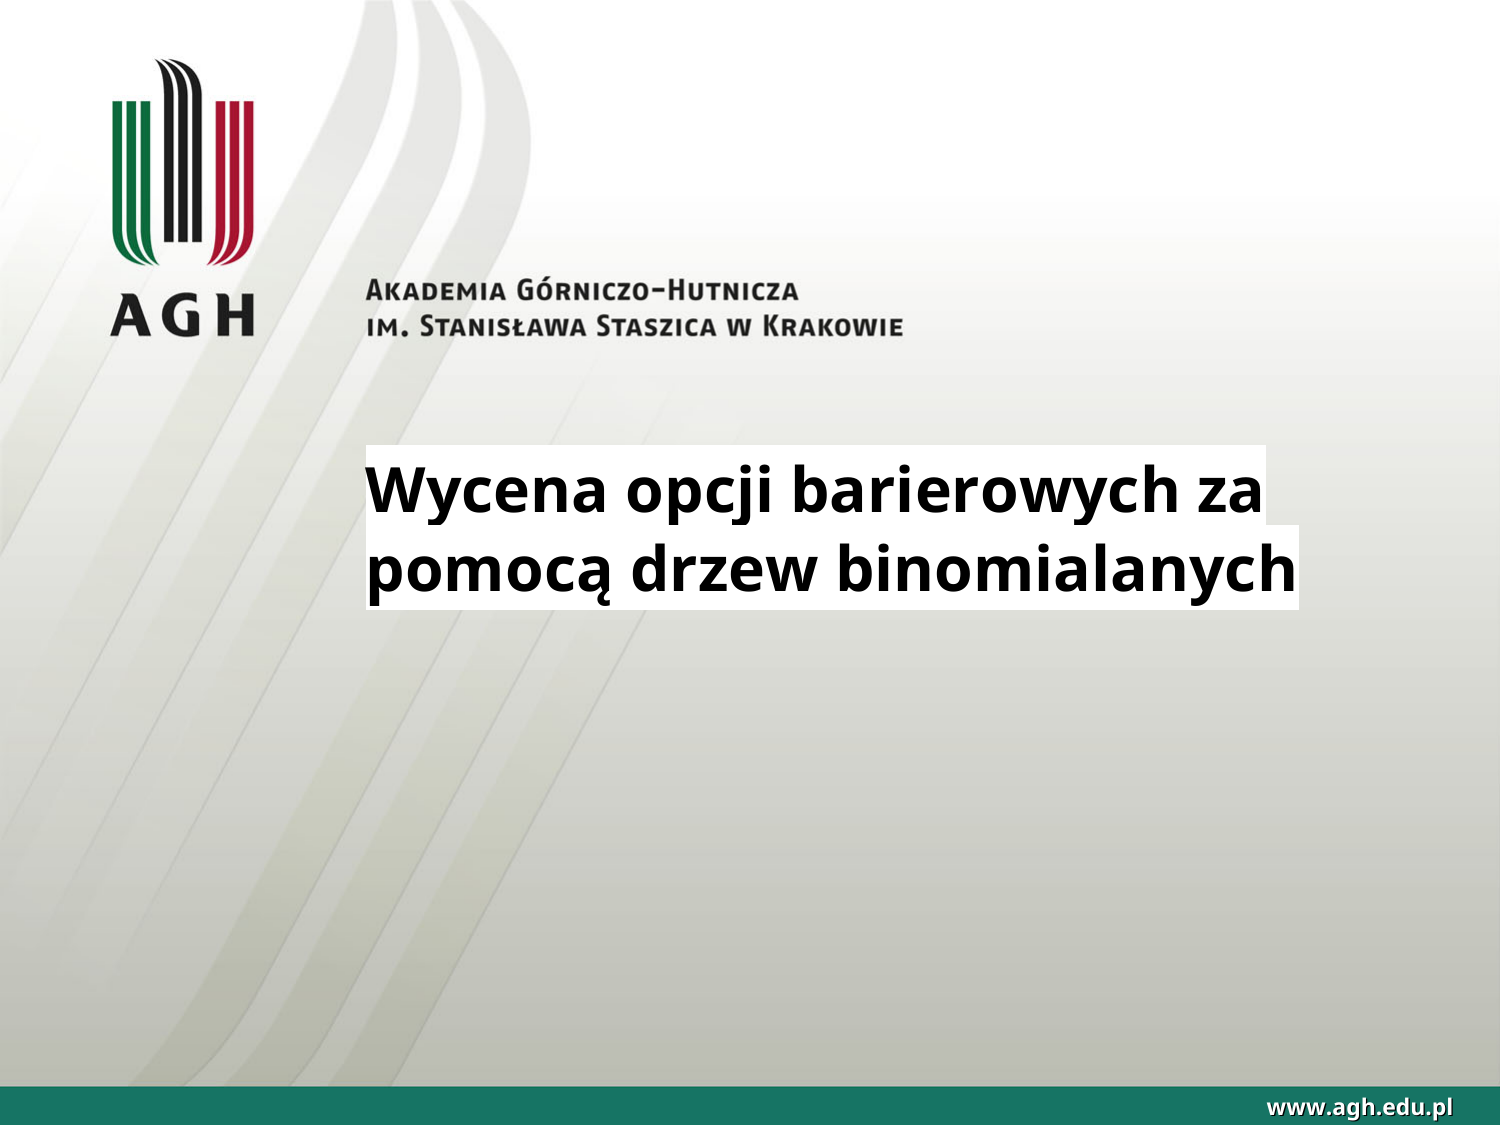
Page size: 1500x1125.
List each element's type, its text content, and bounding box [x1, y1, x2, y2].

text_box www.agh.edu.pl [1251, 1084, 1500, 1125]
title Wycena opcji barierowych za pomocą drzew binomialanych [365, 445, 1376, 693]
picture [0, 0, 1500, 1125]
